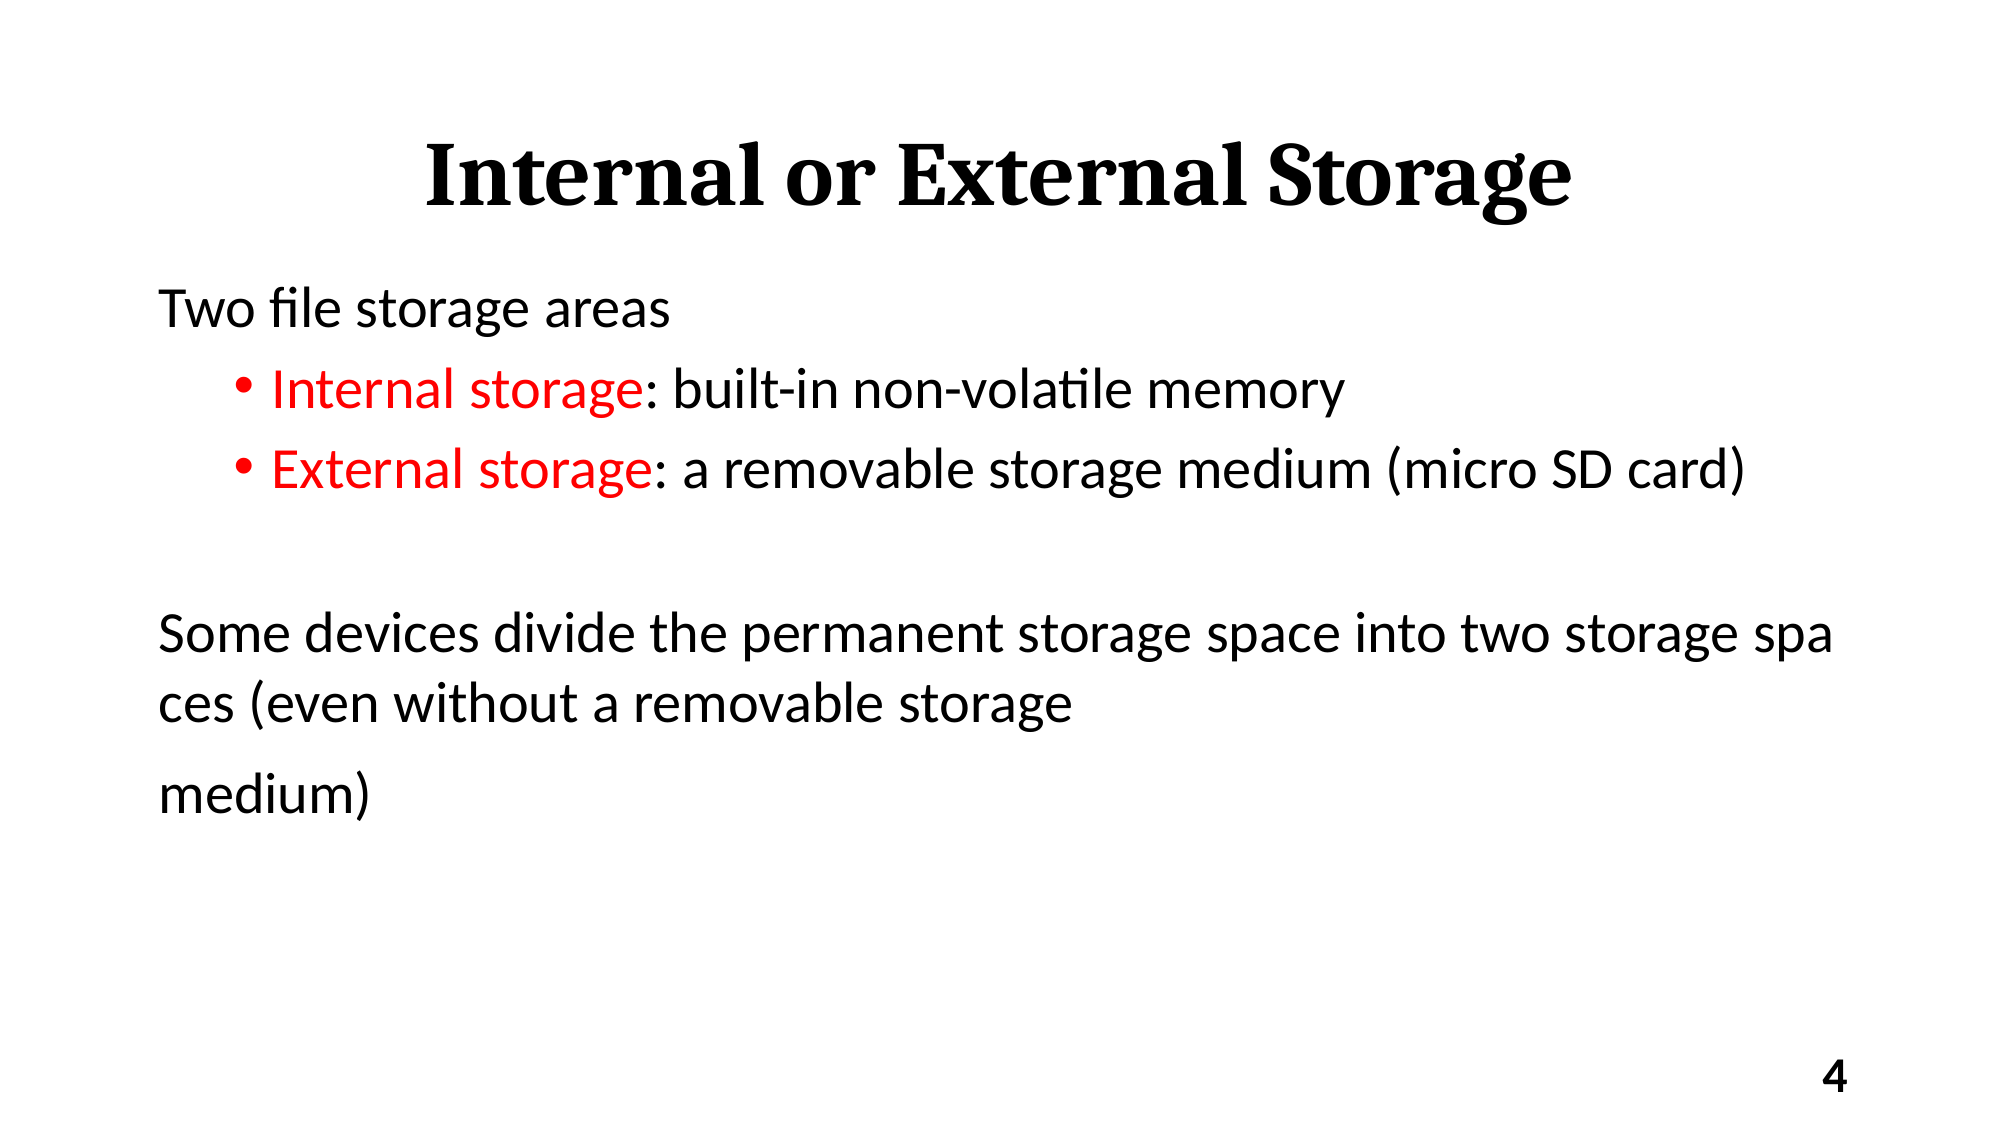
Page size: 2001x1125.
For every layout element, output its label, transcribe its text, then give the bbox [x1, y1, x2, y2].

list Two file storage areas Internal storage: built-in non-volatile memory External storage: a removable storage medium (micro SD card) Some devices divide the permanent storage space into two storage spaces (even without a removable storage medium) [143, 261, 1869, 991]
title Internal or External Storage [137, 59, 1863, 278]
slide_number <number> [1412, 1042, 1863, 1103]
